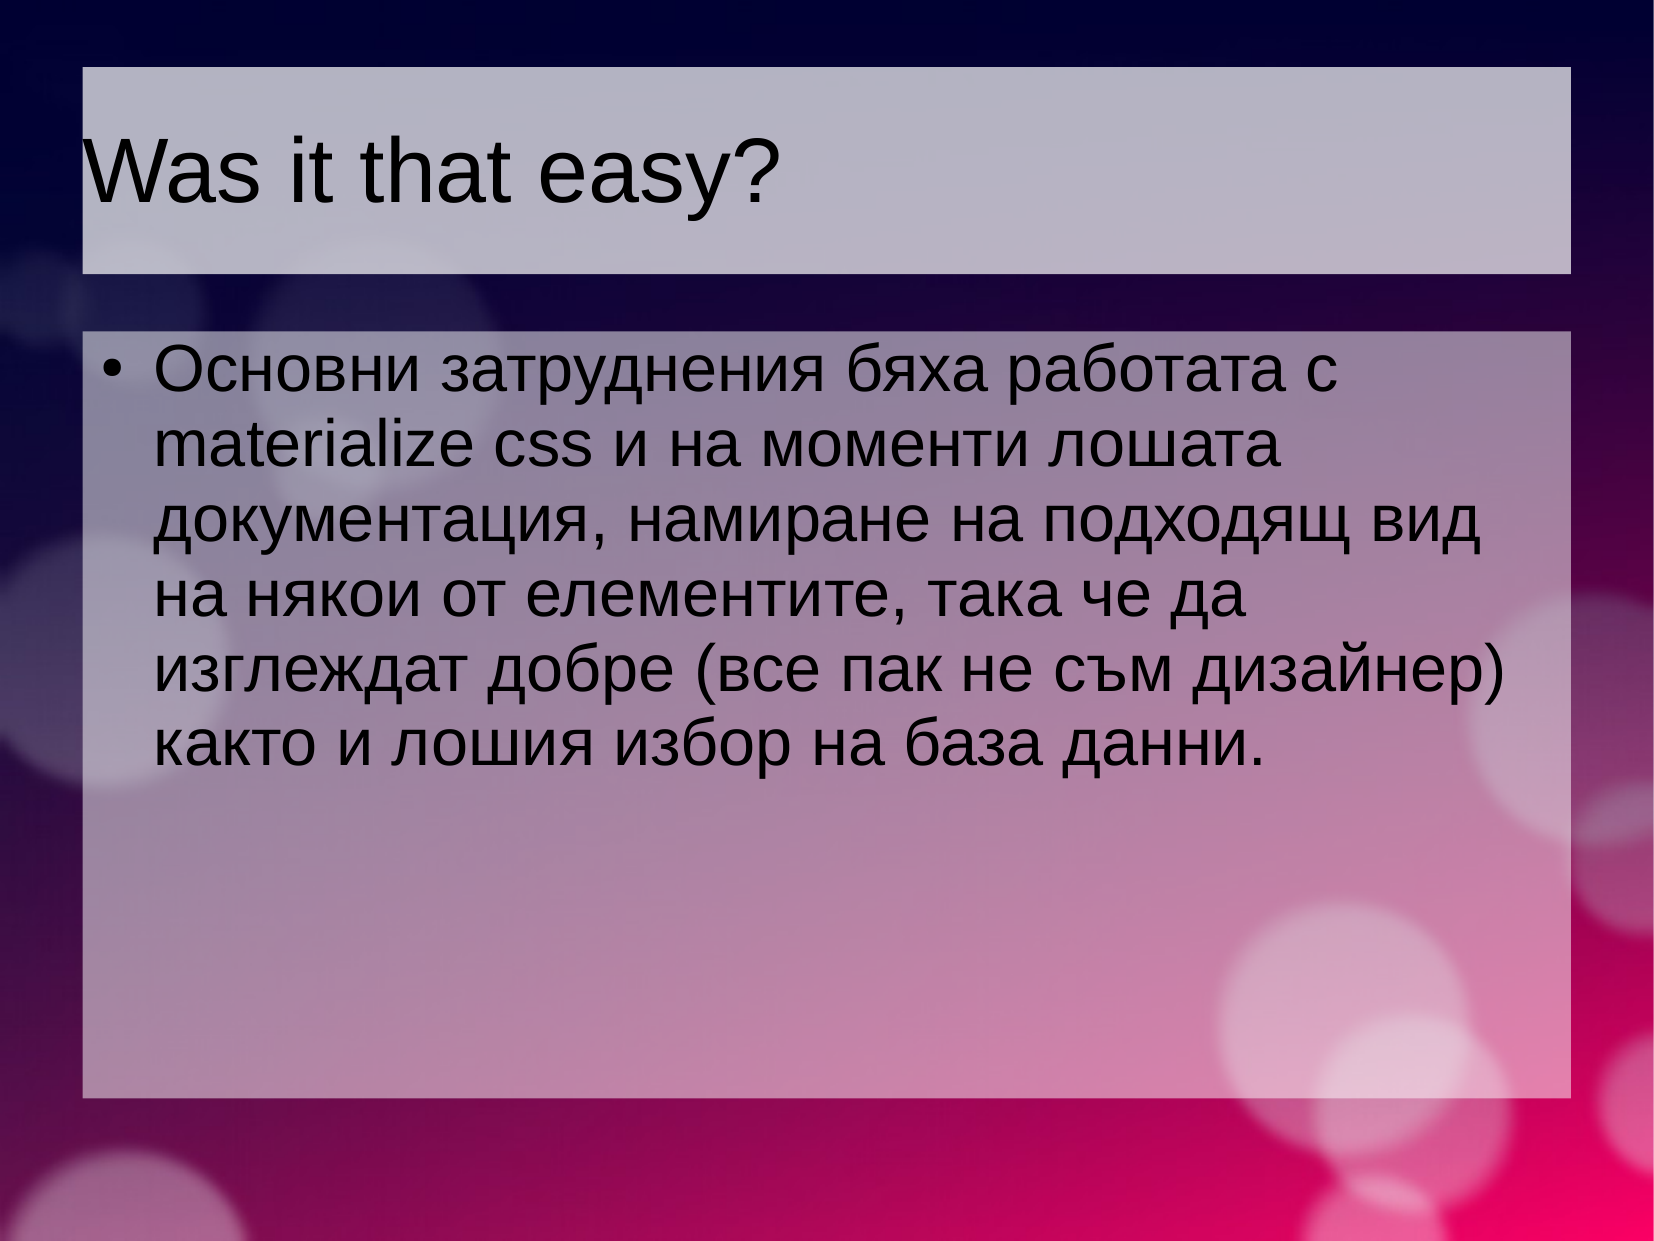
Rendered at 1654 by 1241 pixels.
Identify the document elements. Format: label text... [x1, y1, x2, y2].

picture [0, 0, 1654, 1241]
list Основни затруднения бяха работата с materialize css и на моменти лошата документация, намиране на подходящ вид на някои от елементите, така че да изглеждат добре (все пак не съм дизайнер) както и лошия избор на база данни. [82, 331, 1571, 1099]
title Was it that easy? [82, 67, 1571, 275]
